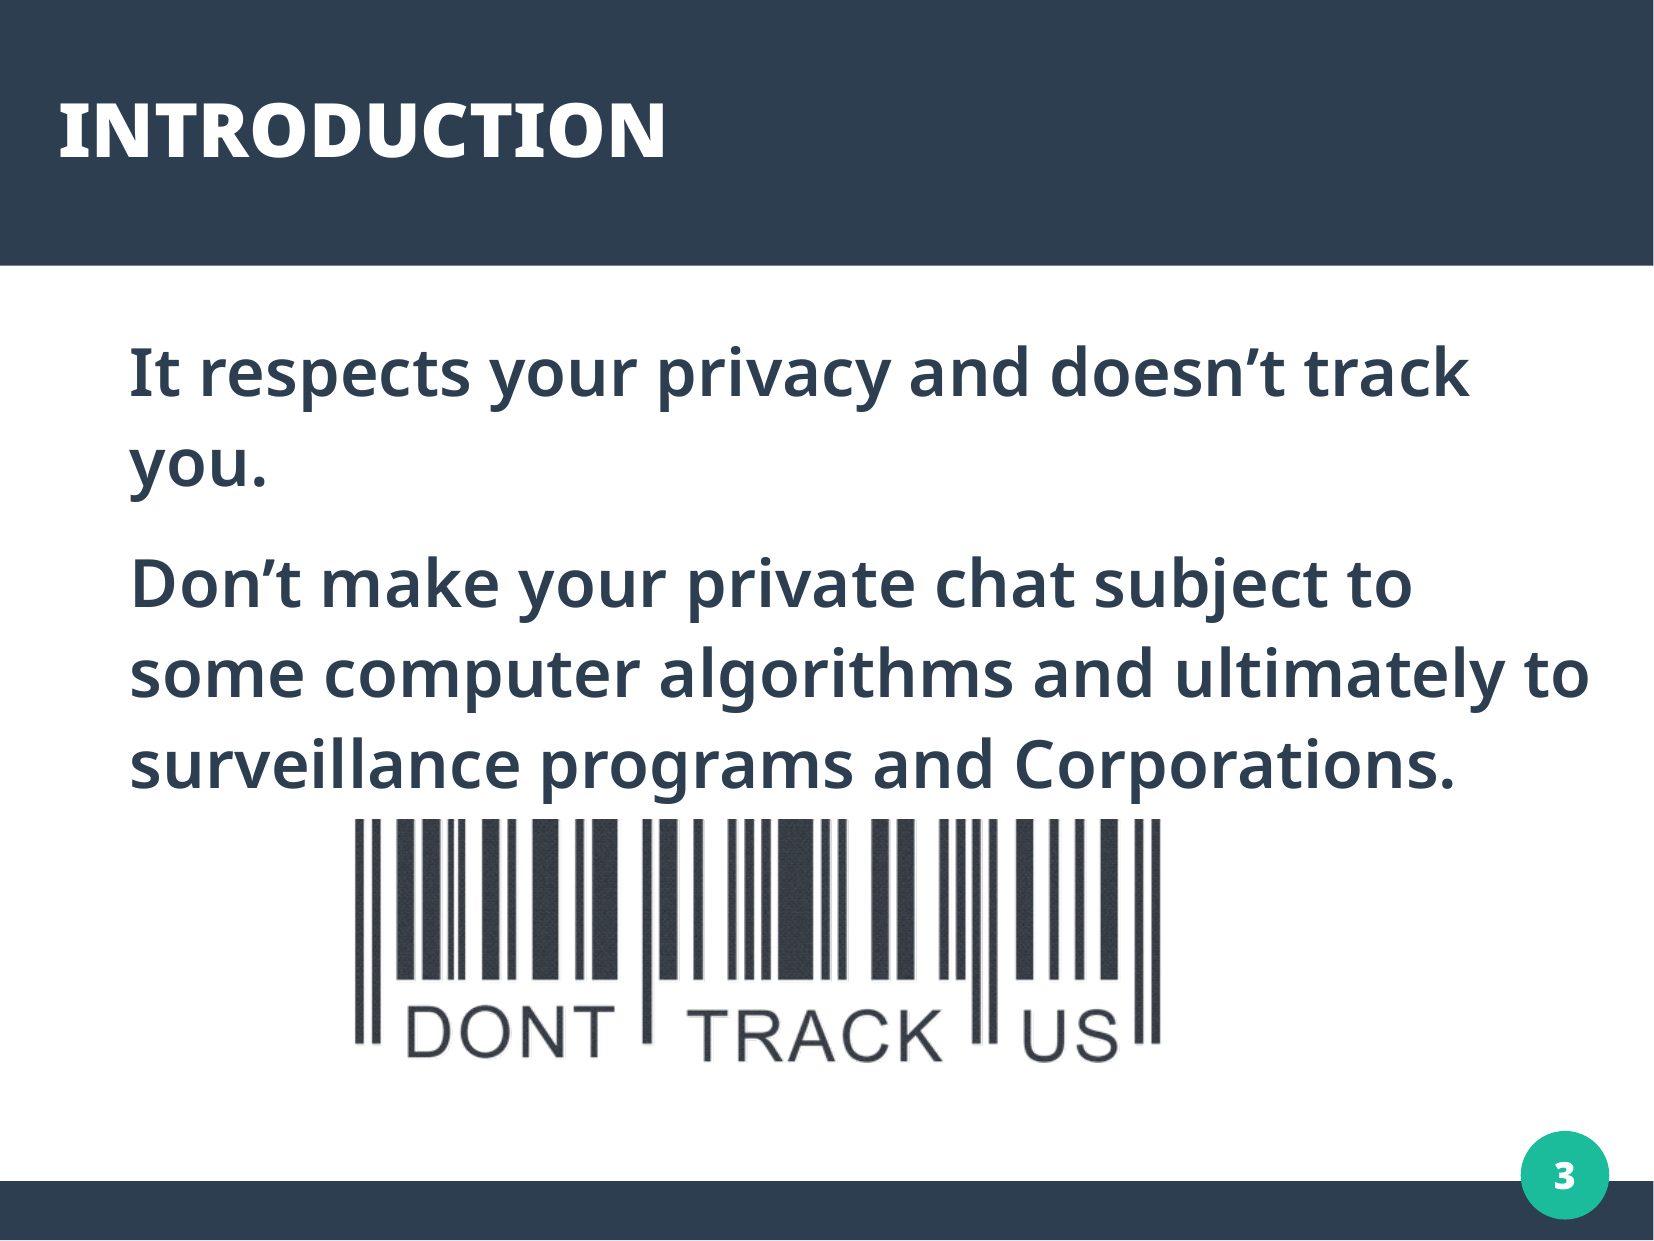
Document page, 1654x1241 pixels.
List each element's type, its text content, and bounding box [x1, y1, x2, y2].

title INTRODUCTION [59, 56, 1595, 200]
picture [354, 819, 1163, 1063]
list It respects your privacy and doesn’t track you. Don’t make your private chat subject to some computer algorithms and ultimately to surveillance programs and Corporations. [59, 324, 1595, 1152]
